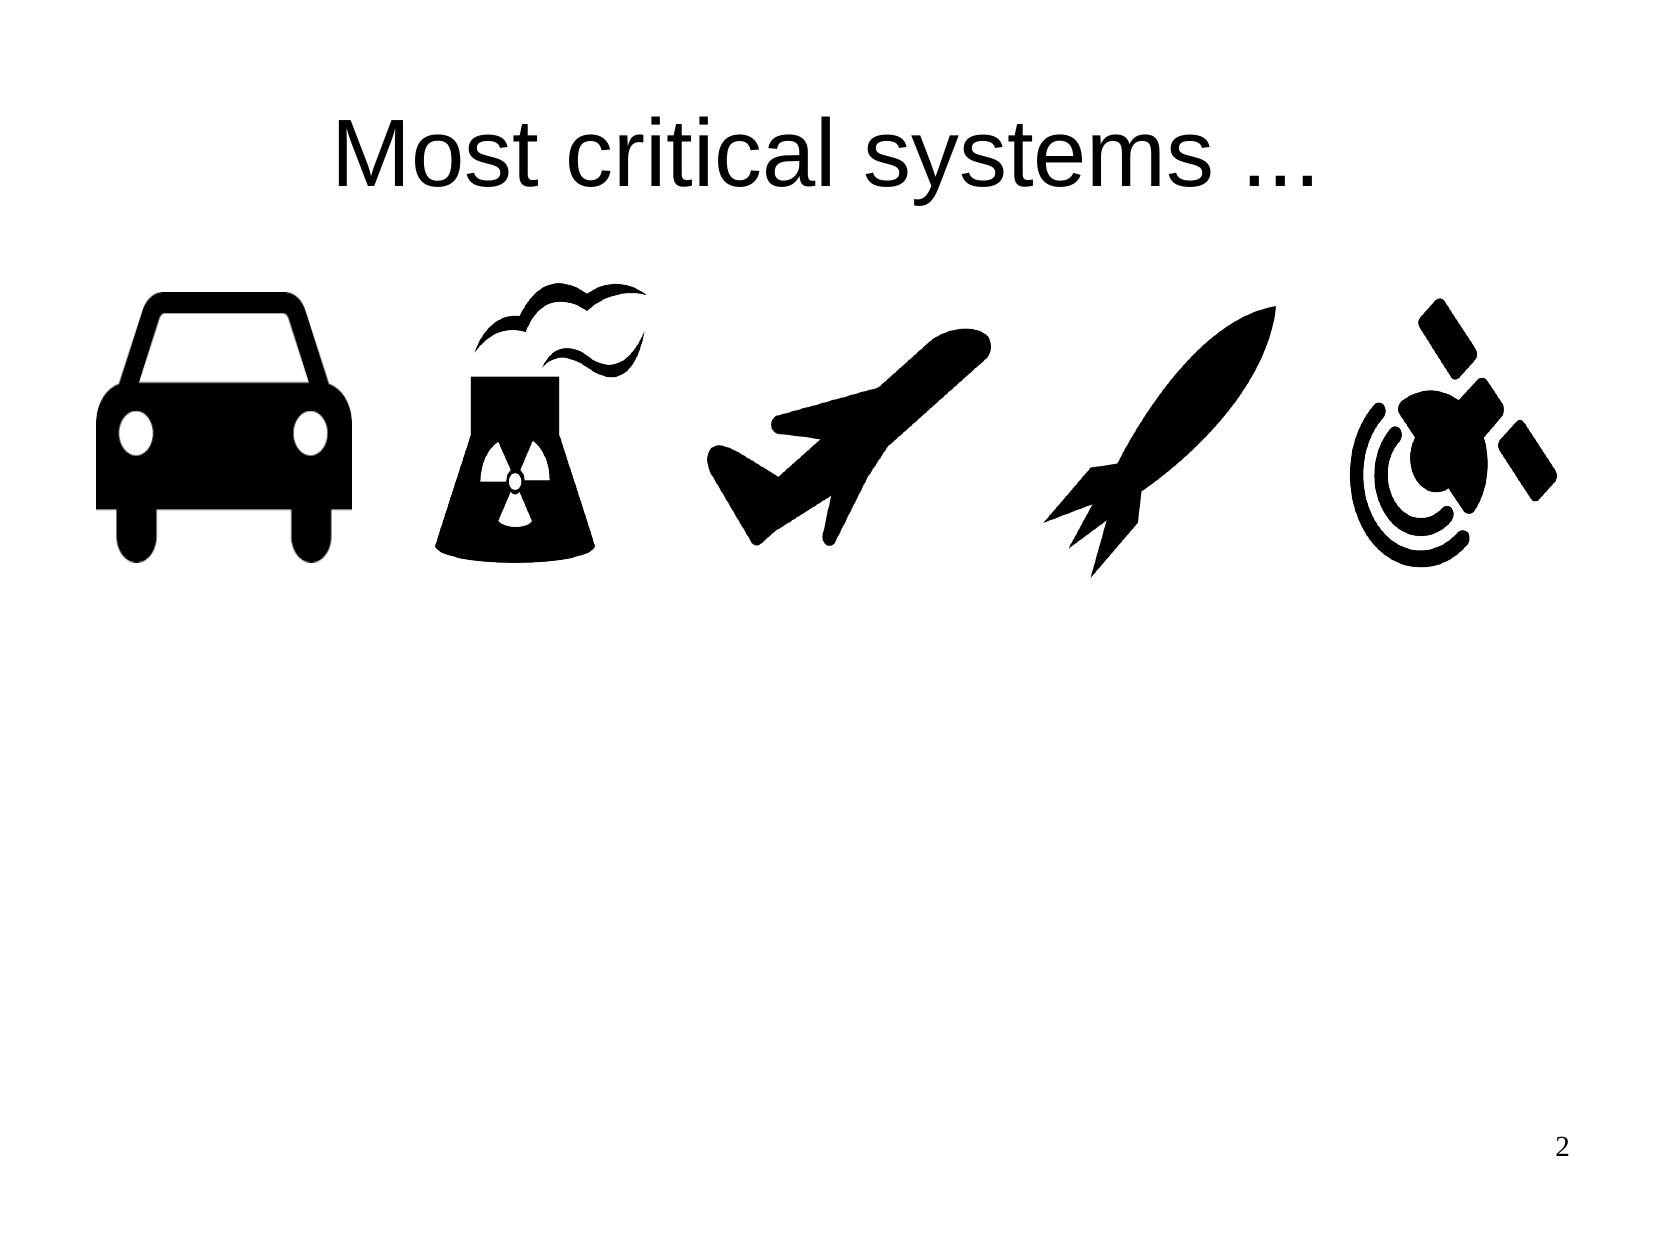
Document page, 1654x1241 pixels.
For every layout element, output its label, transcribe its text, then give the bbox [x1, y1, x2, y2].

picture [435, 283, 648, 563]
title Most critical systems ... [82, 49, 1571, 257]
picture [707, 251, 991, 623]
picture [96, 292, 352, 563]
picture [1043, 306, 1276, 578]
picture [1343, 293, 1561, 578]
